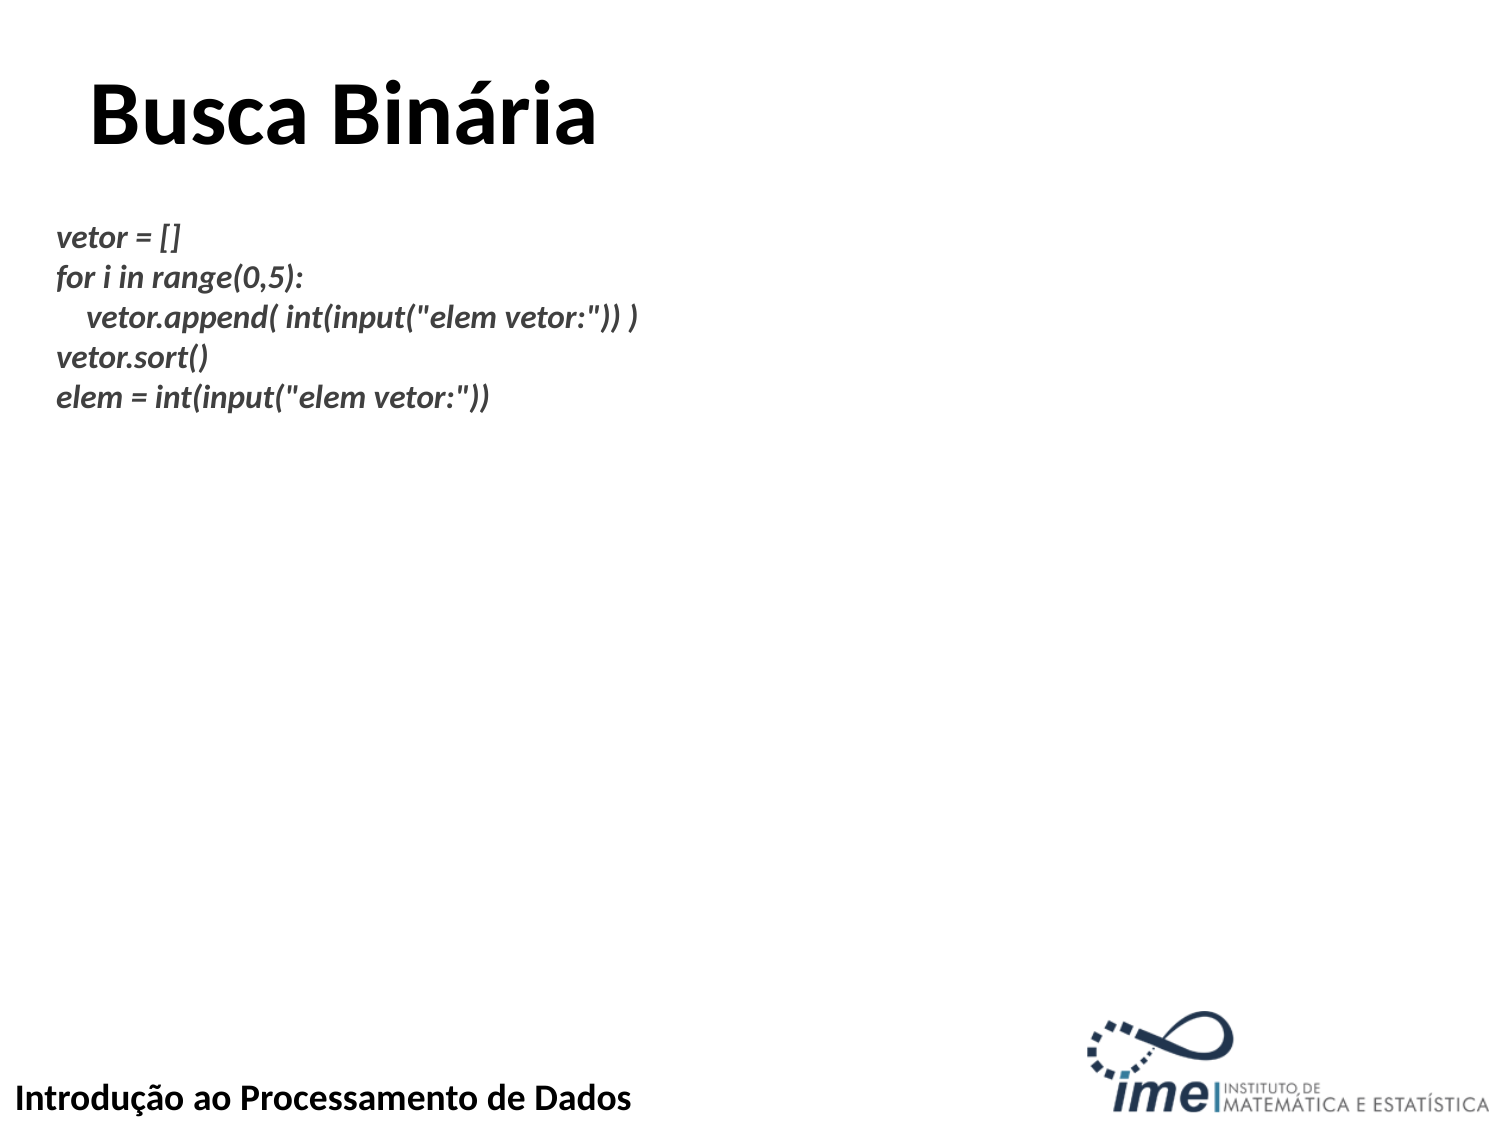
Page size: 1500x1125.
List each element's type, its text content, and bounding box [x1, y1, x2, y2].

text_box vetor = [] for i in range(0,5): vetor.append( int(input("elem vetor:")) ) vetor.sort() elem = int(input("elem vetor:")) [41, 208, 717, 473]
picture [1086, 1011, 1495, 1115]
title Busca Binária [75, 45, 1425, 233]
